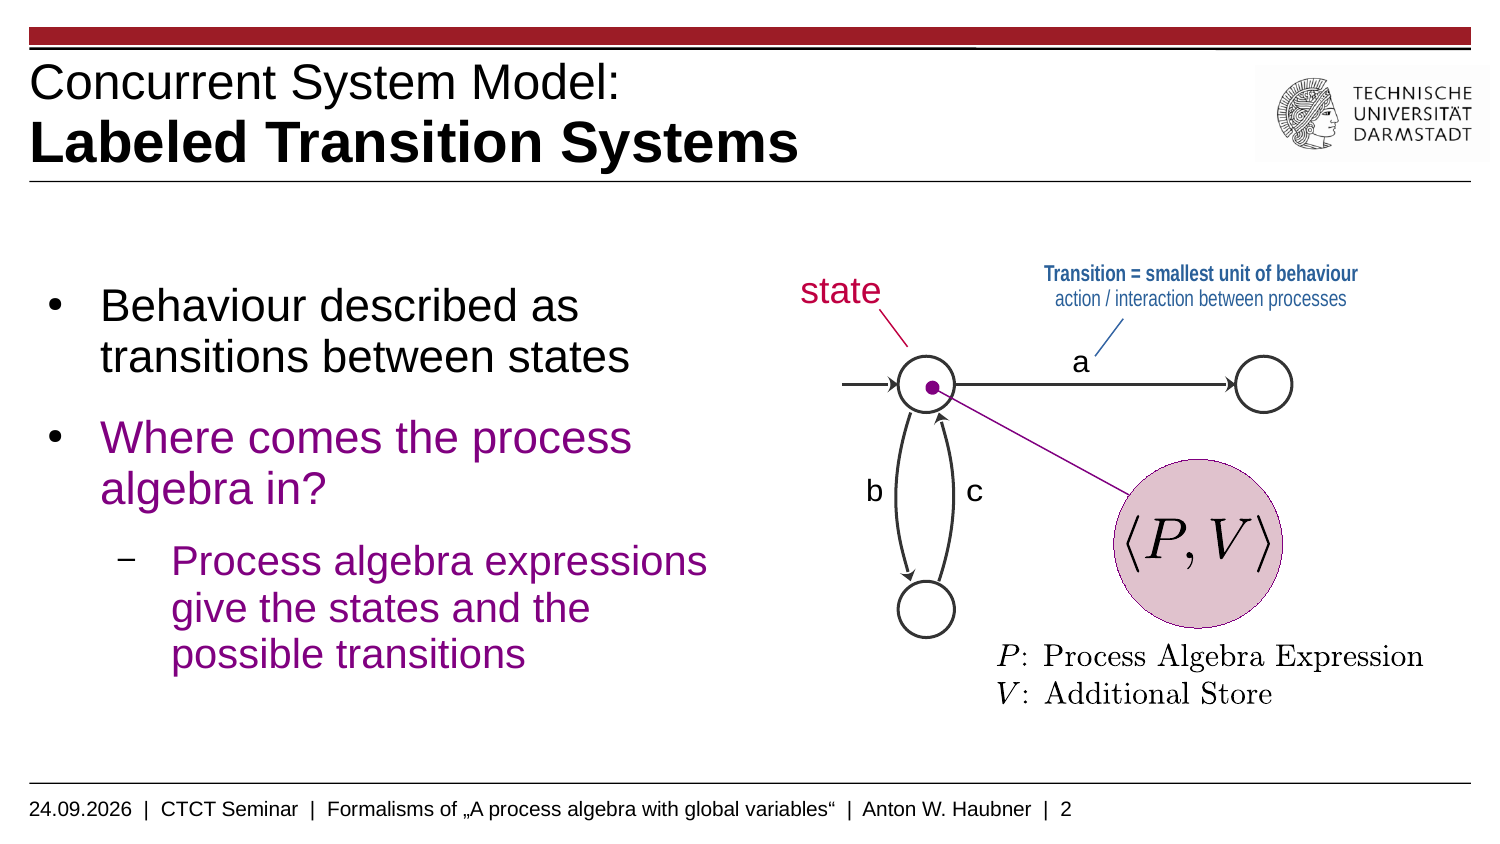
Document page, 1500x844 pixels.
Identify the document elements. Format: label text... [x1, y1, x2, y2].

text_box [1250, 651, 1265, 667]
text_box [1108, 651, 1121, 667]
text_box [996, 644, 1020, 666]
text_box [1166, 689, 1181, 704]
text_box [1148, 689, 1165, 704]
text_box [1113, 459, 1283, 629]
text_box [1246, 689, 1258, 704]
text_box [1276, 644, 1296, 666]
text_box [1205, 651, 1219, 667]
text_box [1124, 689, 1132, 704]
text_box [1157, 643, 1180, 666]
text_box [1077, 651, 1092, 667]
text_box [1235, 356, 1292, 413]
text_box [1331, 651, 1343, 666]
text_box [1231, 689, 1246, 704]
text_box [1134, 651, 1146, 667]
text_box [1044, 644, 1063, 666]
text_box [997, 682, 1020, 705]
picture [1255, 65, 1490, 162]
text_box [1407, 651, 1424, 666]
text_box [1044, 681, 1067, 704]
text_box [1259, 689, 1272, 704]
text_box [1218, 684, 1229, 704]
text_box [1103, 689, 1111, 704]
text_box [1343, 651, 1369, 667]
text_box [1370, 651, 1381, 667]
text_box [1190, 651, 1205, 673]
text_box [1065, 651, 1076, 666]
list Behaviour described as transitions between states Where comes the process algebra in? Process algebra expressions give the states and the possible transitions [29, 197, 733, 760]
text_box a [1057, 337, 1105, 387]
title Concurrent System Model: Labeled Transition Systems [29, 54, 1199, 176]
text_box [1133, 689, 1147, 704]
text_box [1237, 651, 1248, 666]
text_box [1068, 681, 1085, 704]
text_box [1382, 651, 1390, 666]
text_box [1111, 684, 1122, 704]
text_box [1094, 651, 1107, 667]
text_box Transition = smallest unit of behaviour action / interaction between processes [1029, 253, 1377, 319]
text_box b [851, 466, 899, 516]
text_box [1219, 644, 1236, 667]
text_box [1182, 681, 1190, 704]
text_box [898, 356, 955, 413]
text_box [1086, 681, 1102, 704]
text_box [898, 581, 955, 638]
text_box [1122, 651, 1133, 667]
text_box c [951, 466, 999, 516]
text_box [1391, 651, 1406, 667]
text_box [1296, 651, 1330, 672]
text_box state [785, 261, 897, 319]
text_box [1202, 681, 1217, 705]
text_box [1181, 644, 1189, 666]
